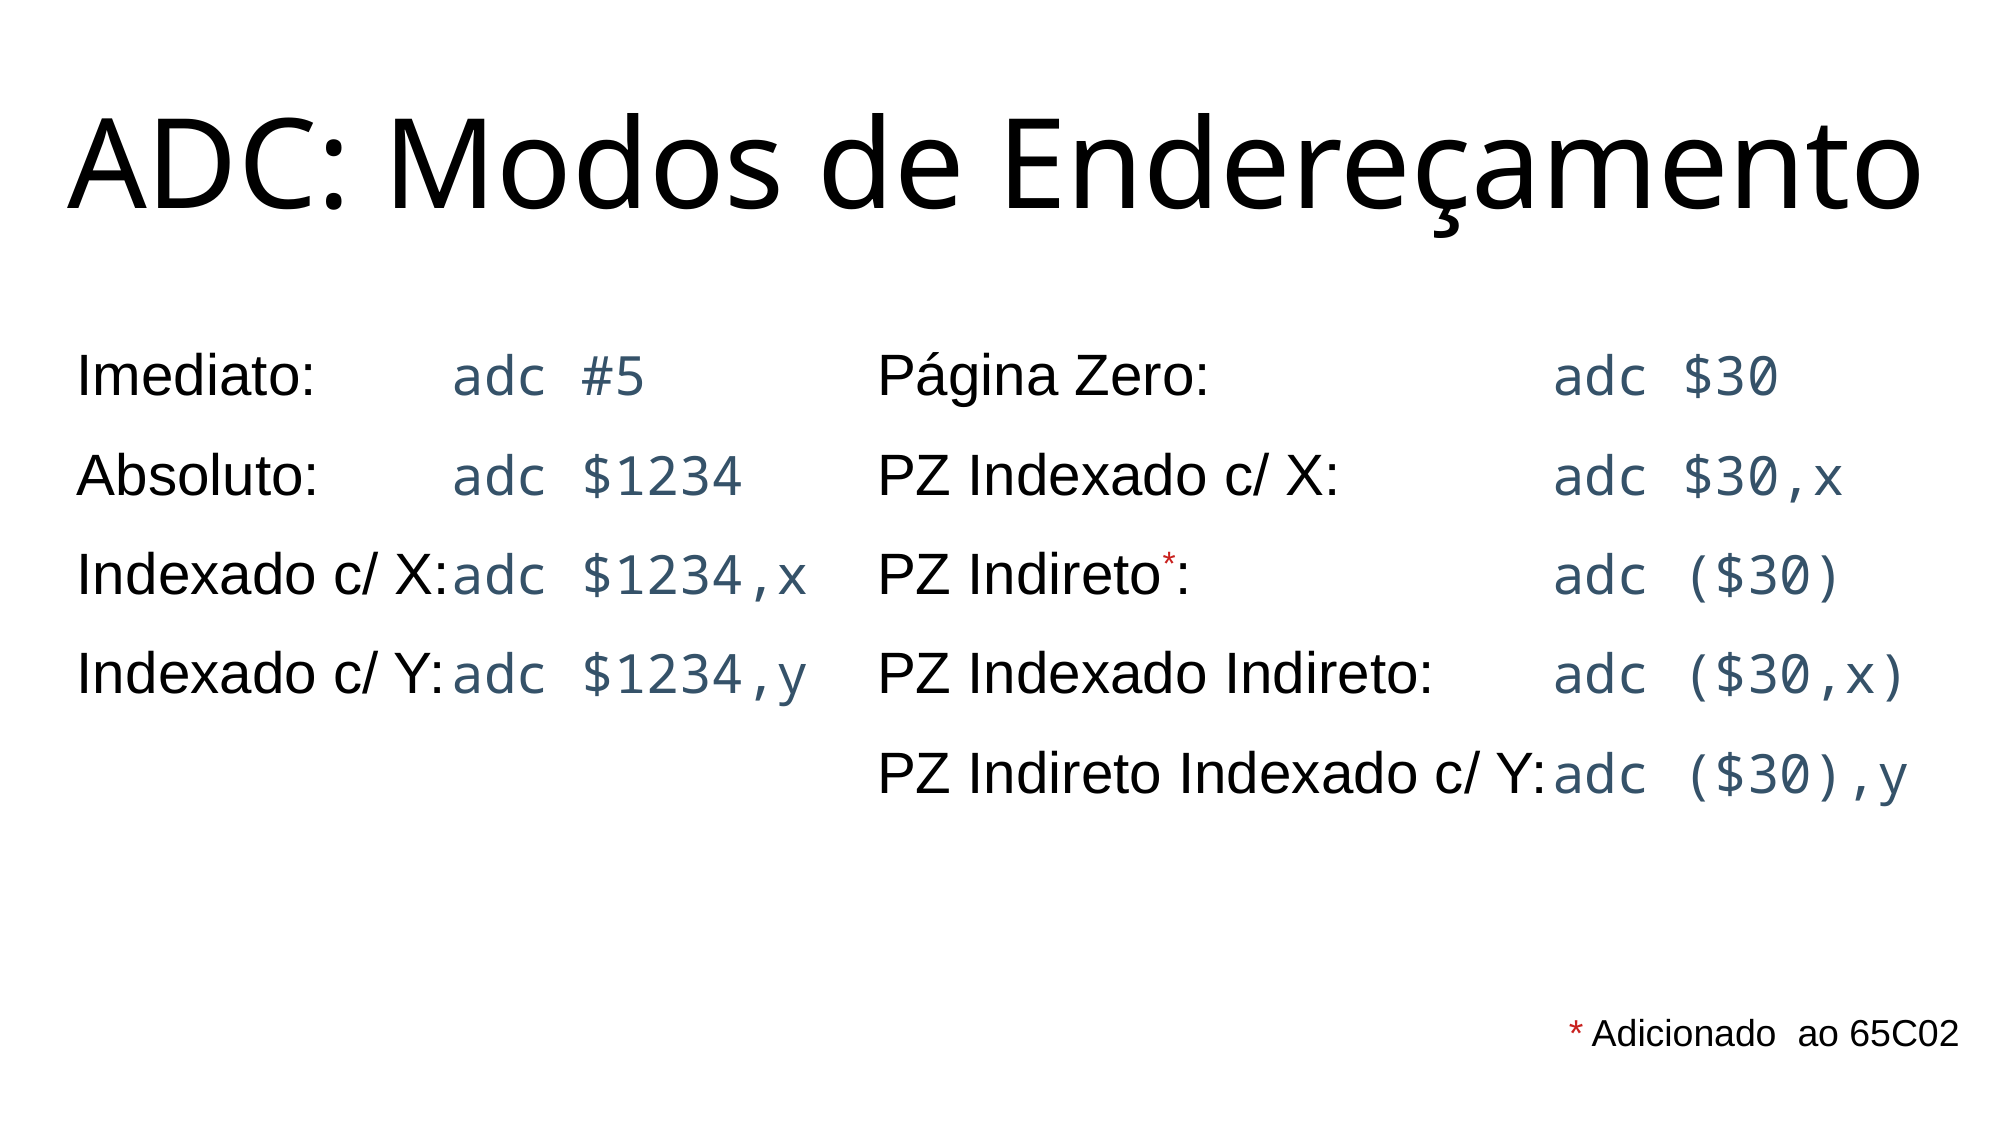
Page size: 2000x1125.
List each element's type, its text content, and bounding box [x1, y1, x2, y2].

list Página Zero: adc $30 PZ Indexado c/ X: adc $30,x PZ Indireto*: adc ($30) PZ Indexado Indireto: adc ($30,x) PZ Indireto Indexado c/ Y: adc ($30),y [862, 329, 1988, 1066]
list Imediato: adc #5 Absoluto: adc $1234 Indexado c/ X: adc $1234,x Indexado c/ Y: adc $1234,y [61, 329, 862, 1066]
text_box * Adicionado ao 65C02 [1554, 1005, 1975, 1062]
title ADC: Modos de Endereçamento [30, 59, 1966, 278]
